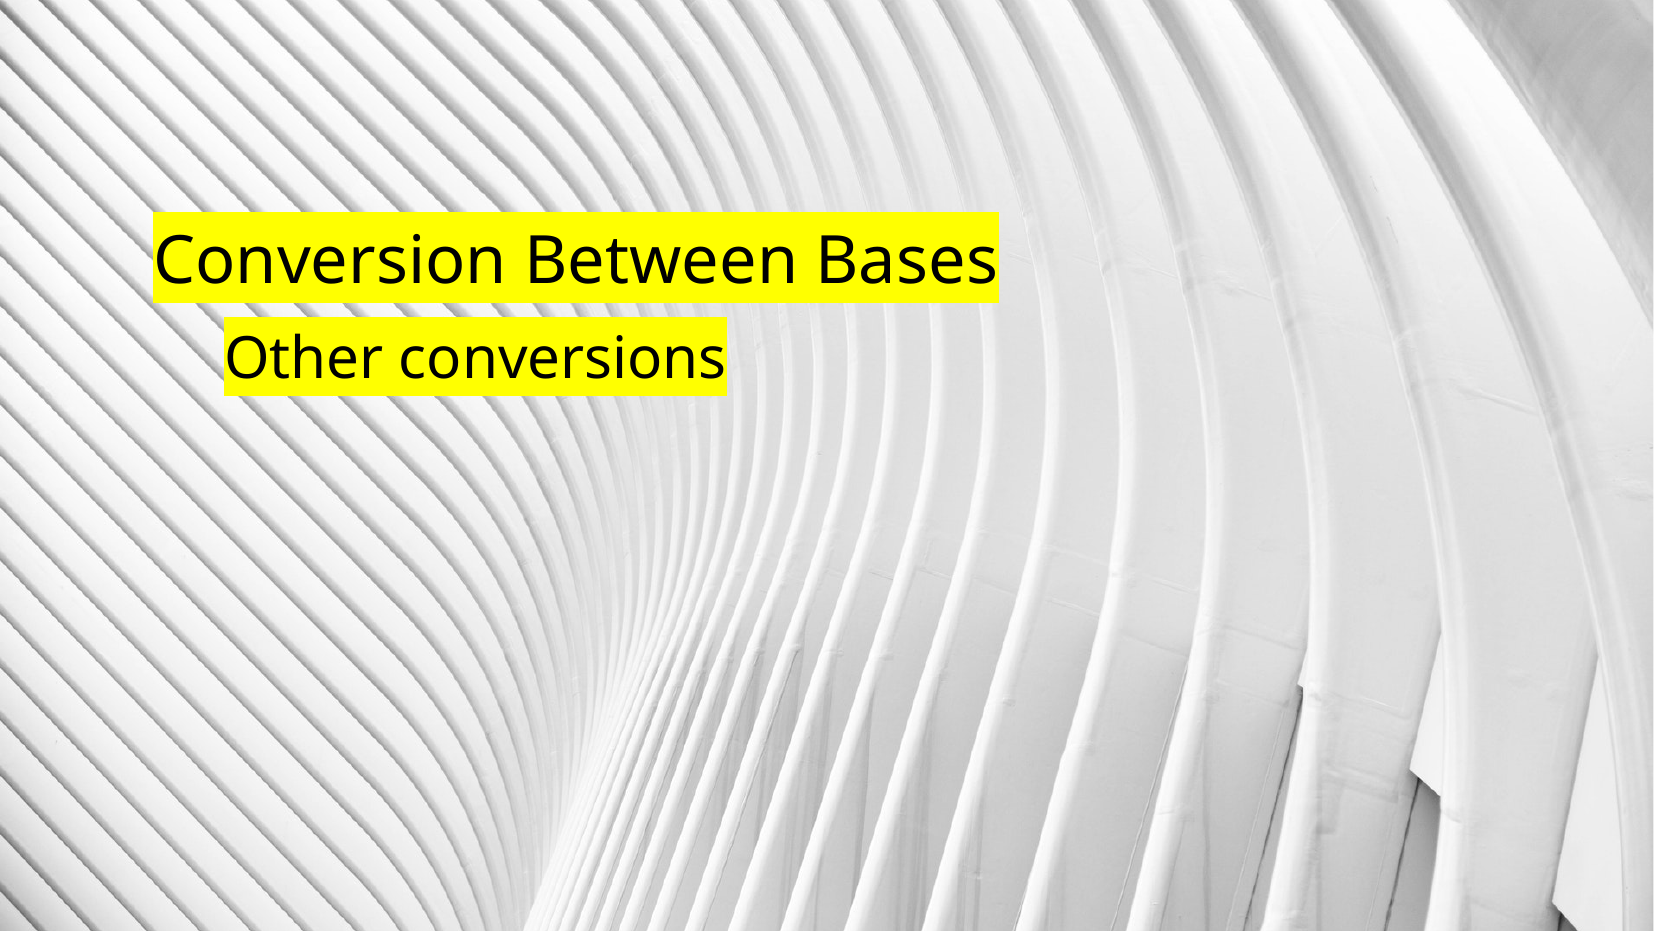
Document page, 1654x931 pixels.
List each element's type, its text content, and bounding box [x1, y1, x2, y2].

list Conversion Between Bases Other conversions [82, 217, 1571, 839]
picture [0, 0, 1654, 931]
